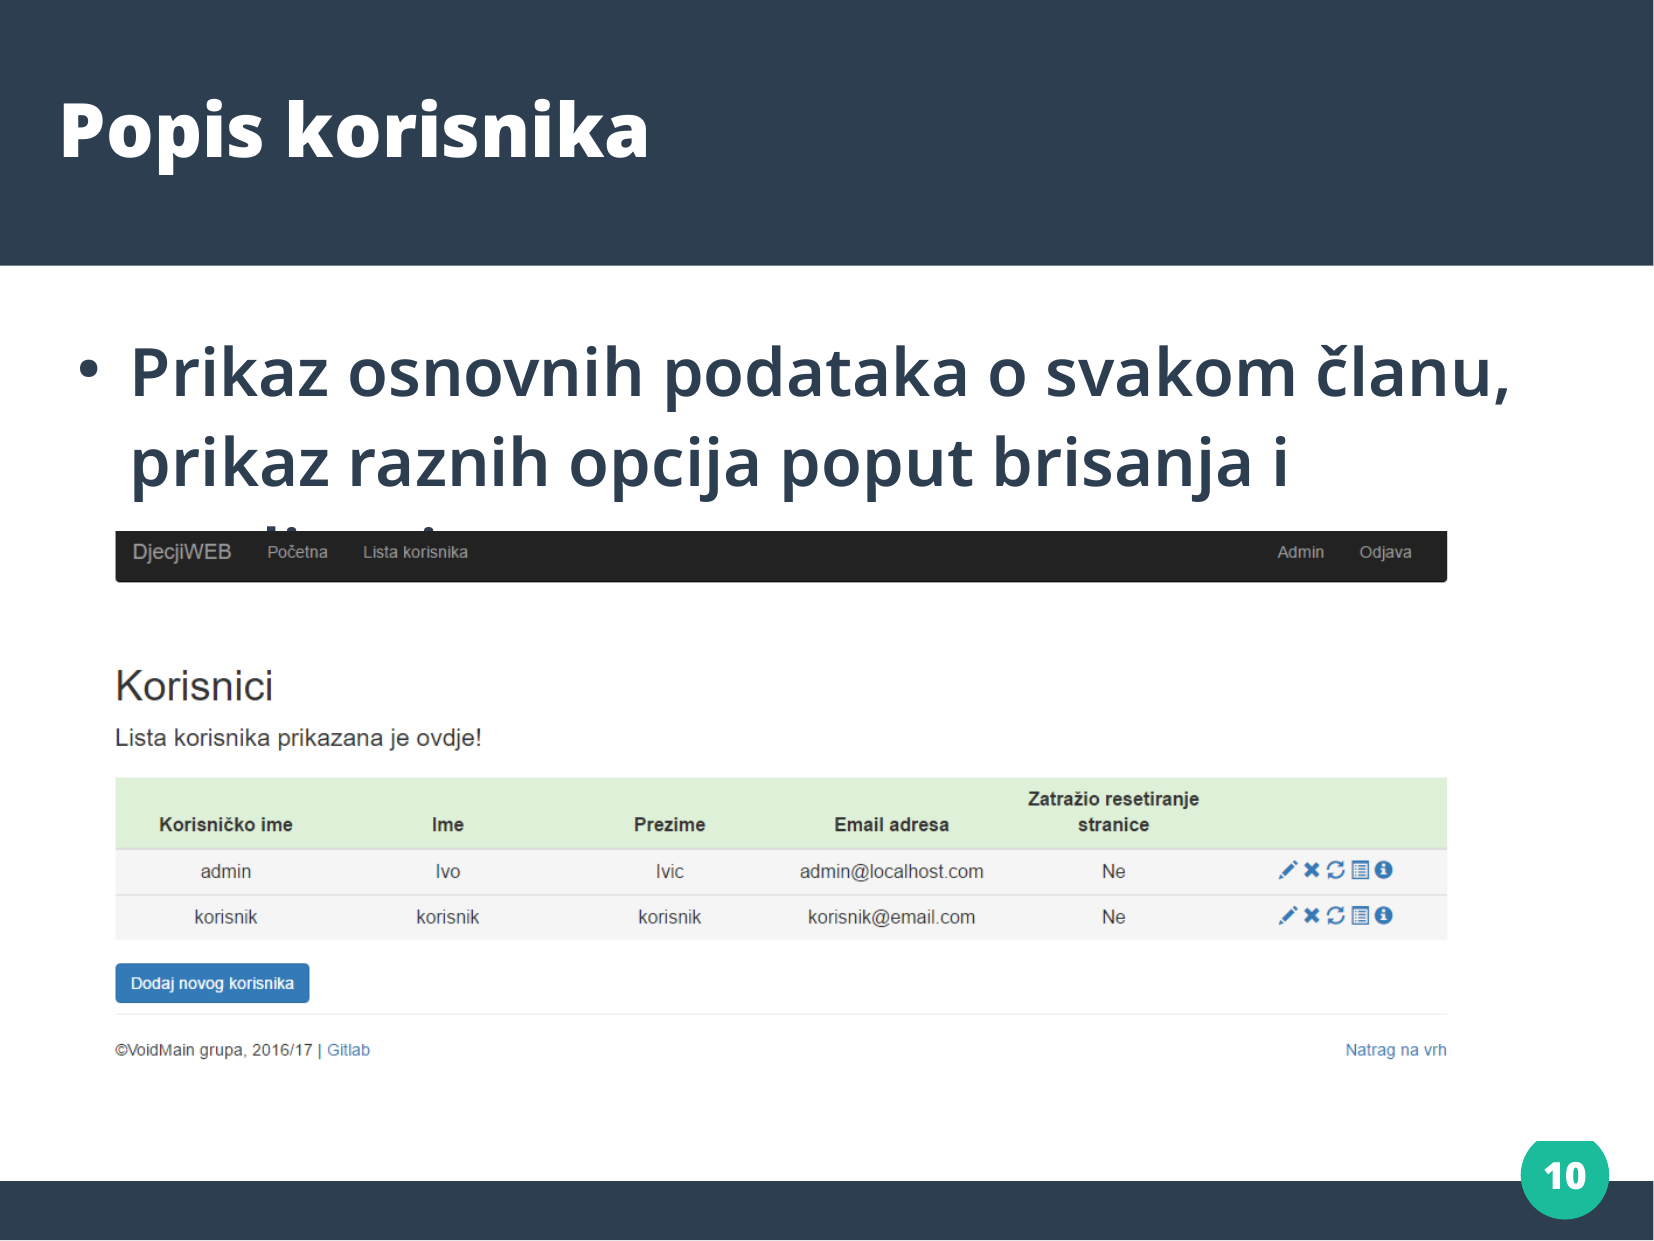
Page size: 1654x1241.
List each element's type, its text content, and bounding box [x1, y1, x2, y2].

picture [0, 531, 1654, 1141]
list Prikaz osnovnih podataka o svakom članu, prikaz raznih opcija poput brisanja i uređivanja [59, 1141, 1595, 1152]
list Prikaz osnovnih podataka o svakom članu, prikaz raznih opcija poput brisanja i uređivanja [59, 324, 1595, 531]
title Popis korisnika [59, 49, 1595, 207]
